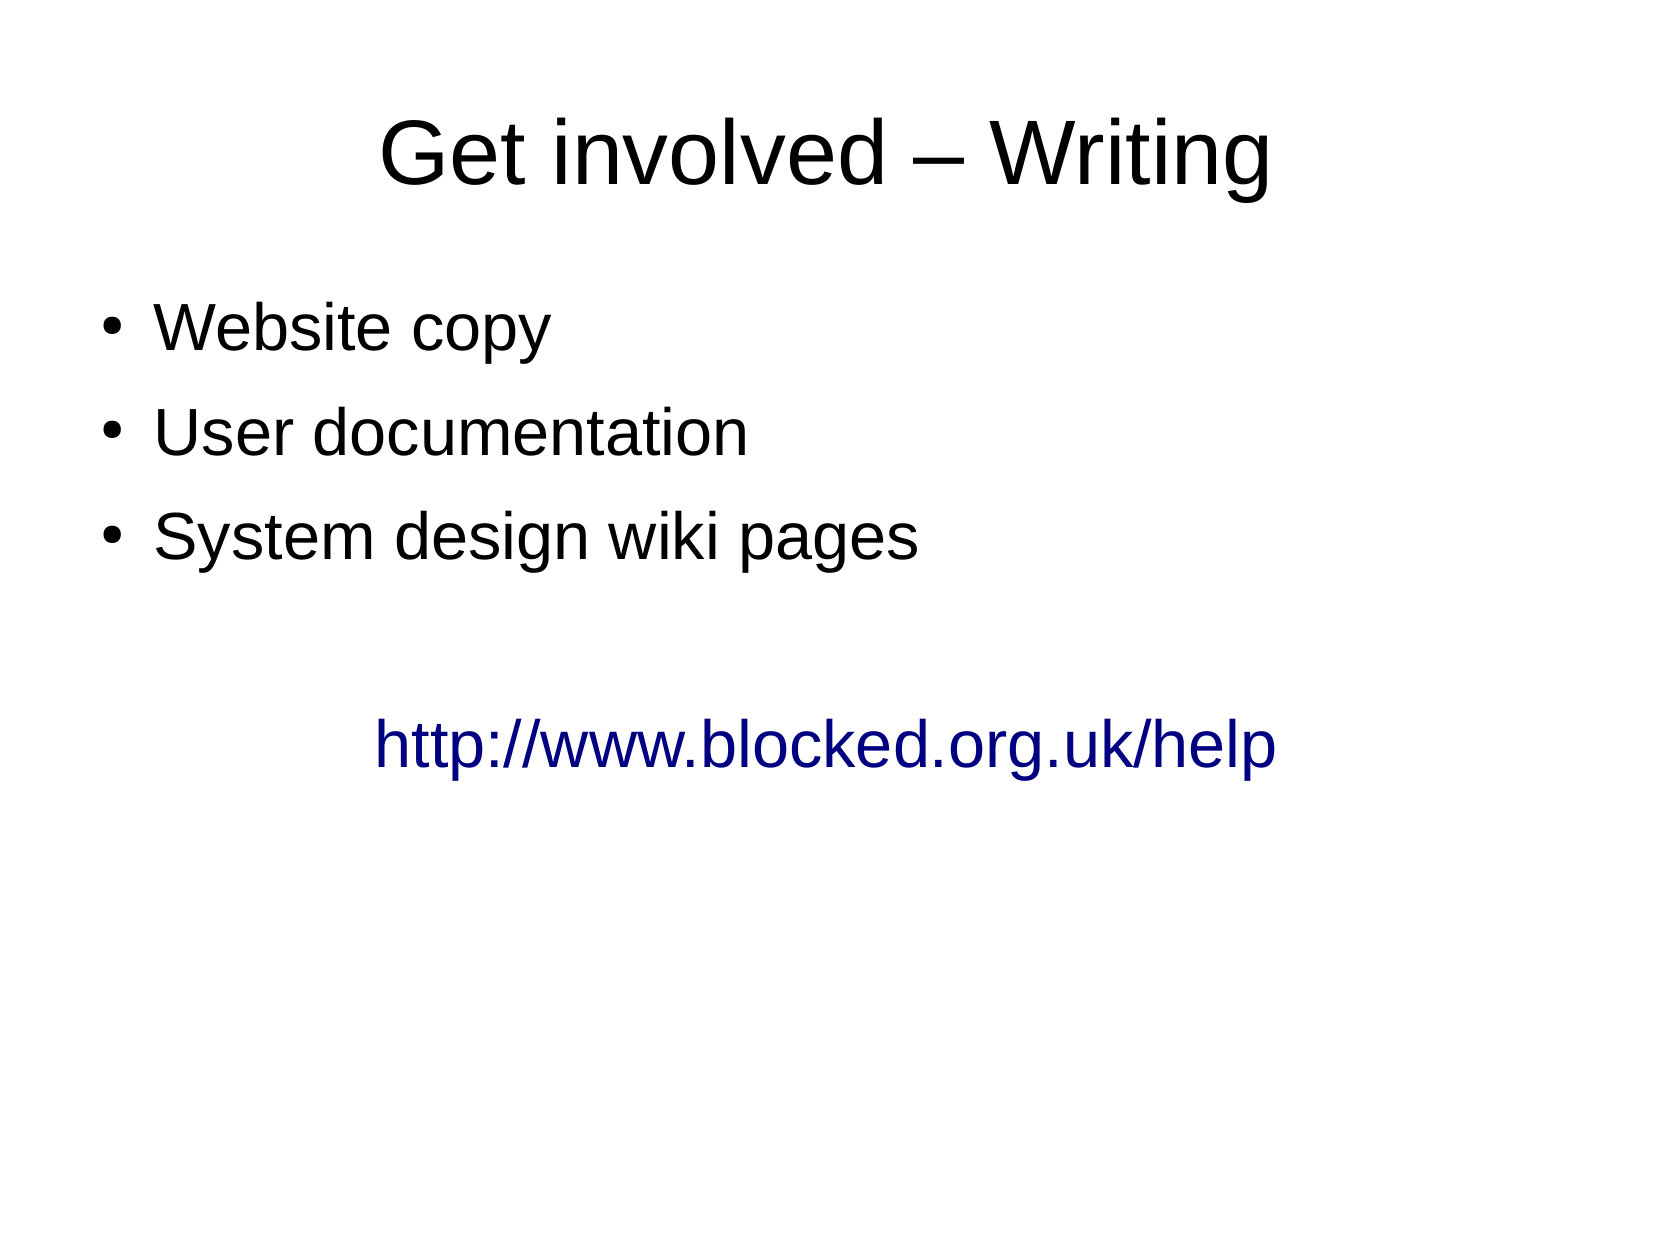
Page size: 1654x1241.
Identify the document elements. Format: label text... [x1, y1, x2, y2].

title Get involved – Writing [82, 49, 1571, 257]
list Website copy User documentation System design wiki pages http://www.blocked.org.uk/help [82, 290, 1571, 1010]
